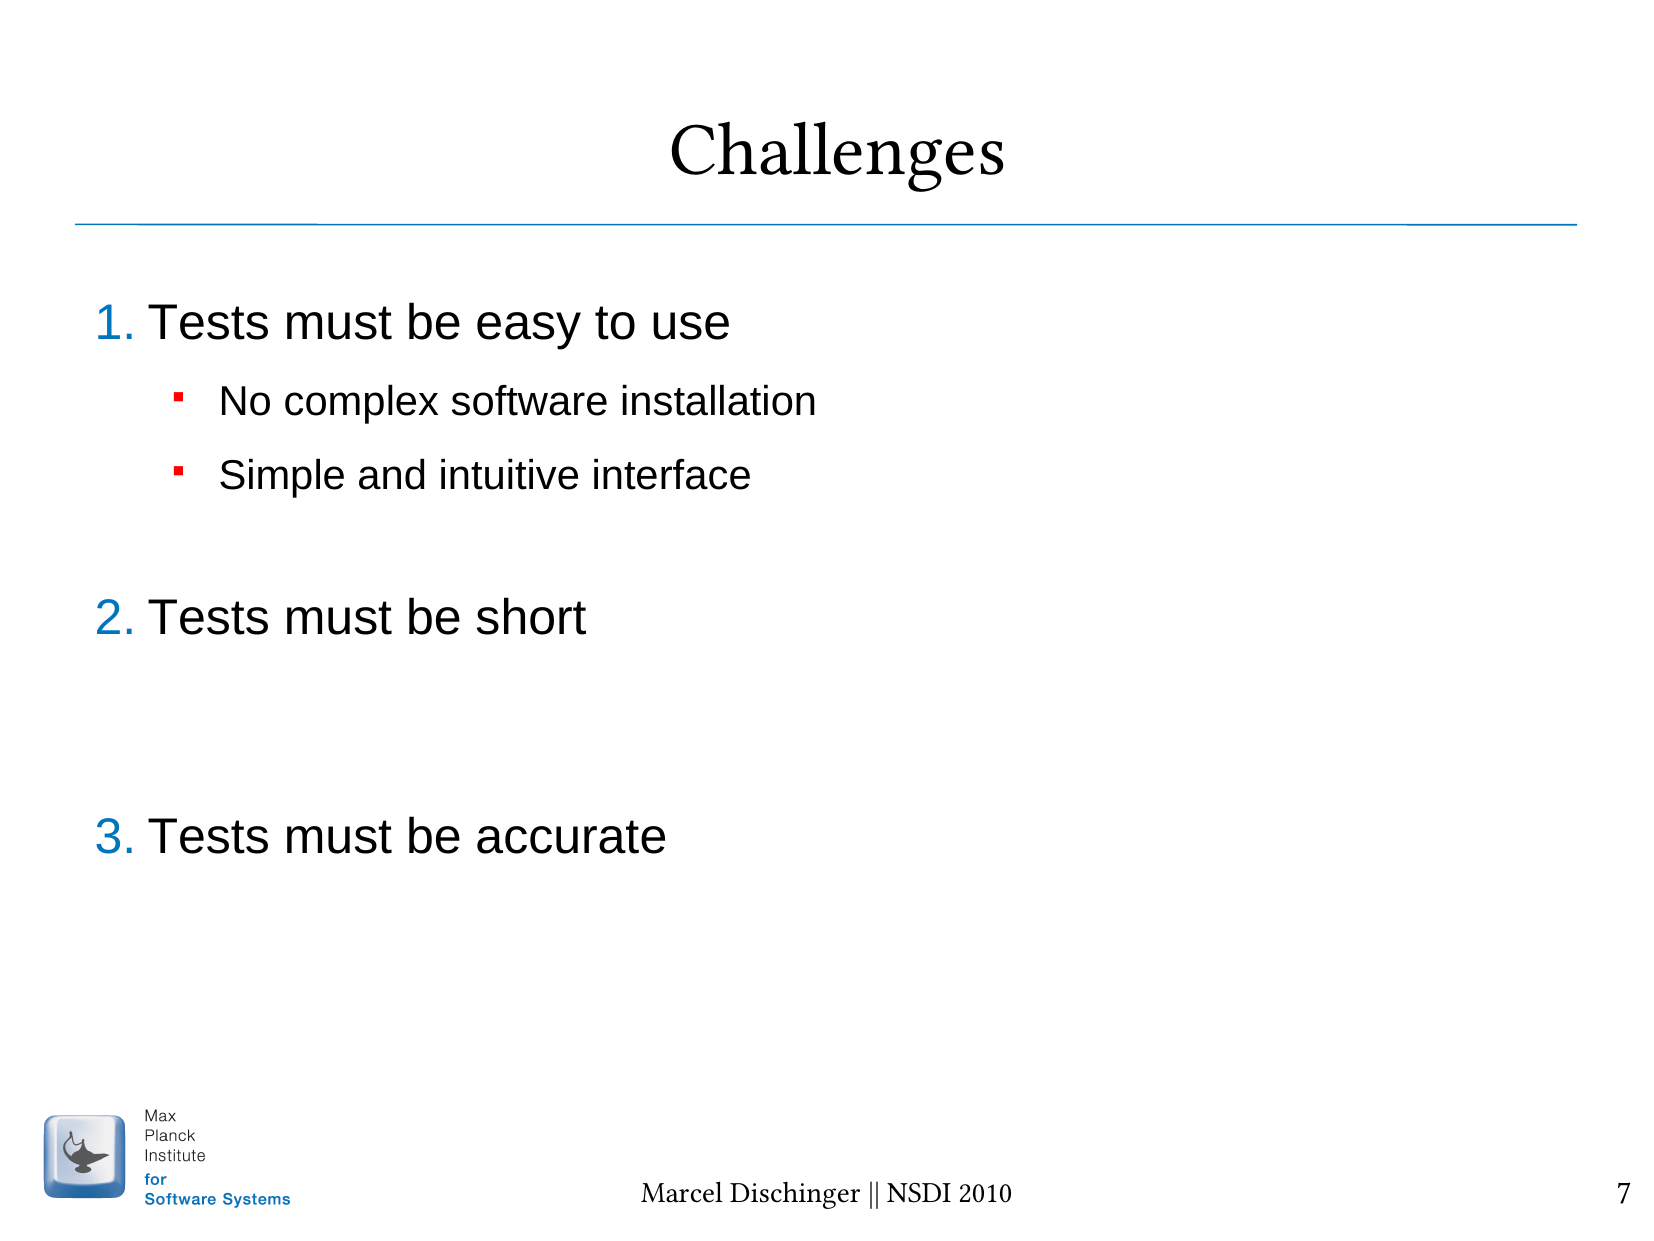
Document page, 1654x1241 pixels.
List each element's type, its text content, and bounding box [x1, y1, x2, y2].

title Challenges [54, 51, 1621, 252]
list Tests must be easy to use No complex software installation Simple and intuitive interface Tests must be short Tests must be accurate [77, 277, 1579, 1180]
